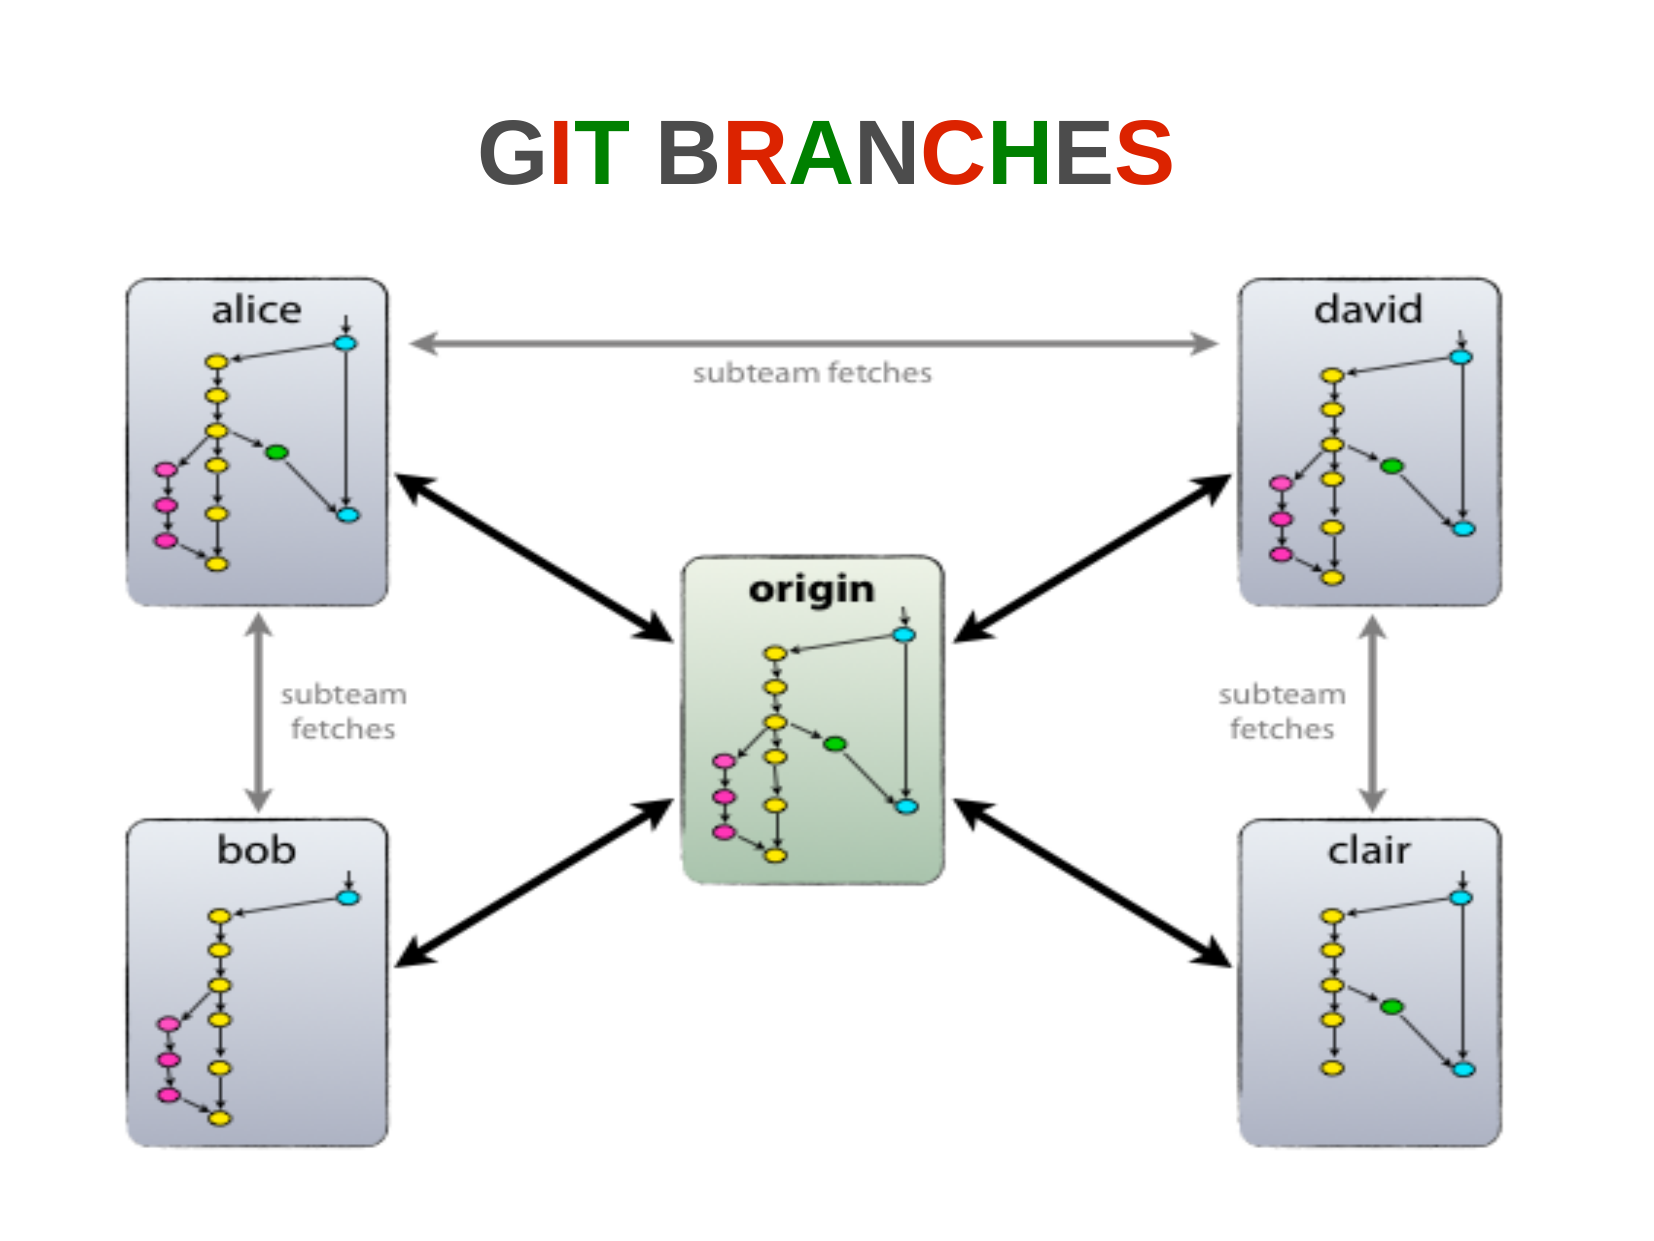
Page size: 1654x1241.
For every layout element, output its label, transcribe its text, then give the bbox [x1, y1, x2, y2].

title GIT BRANCHES [82, 49, 1571, 257]
picture [118, 271, 1512, 1158]
